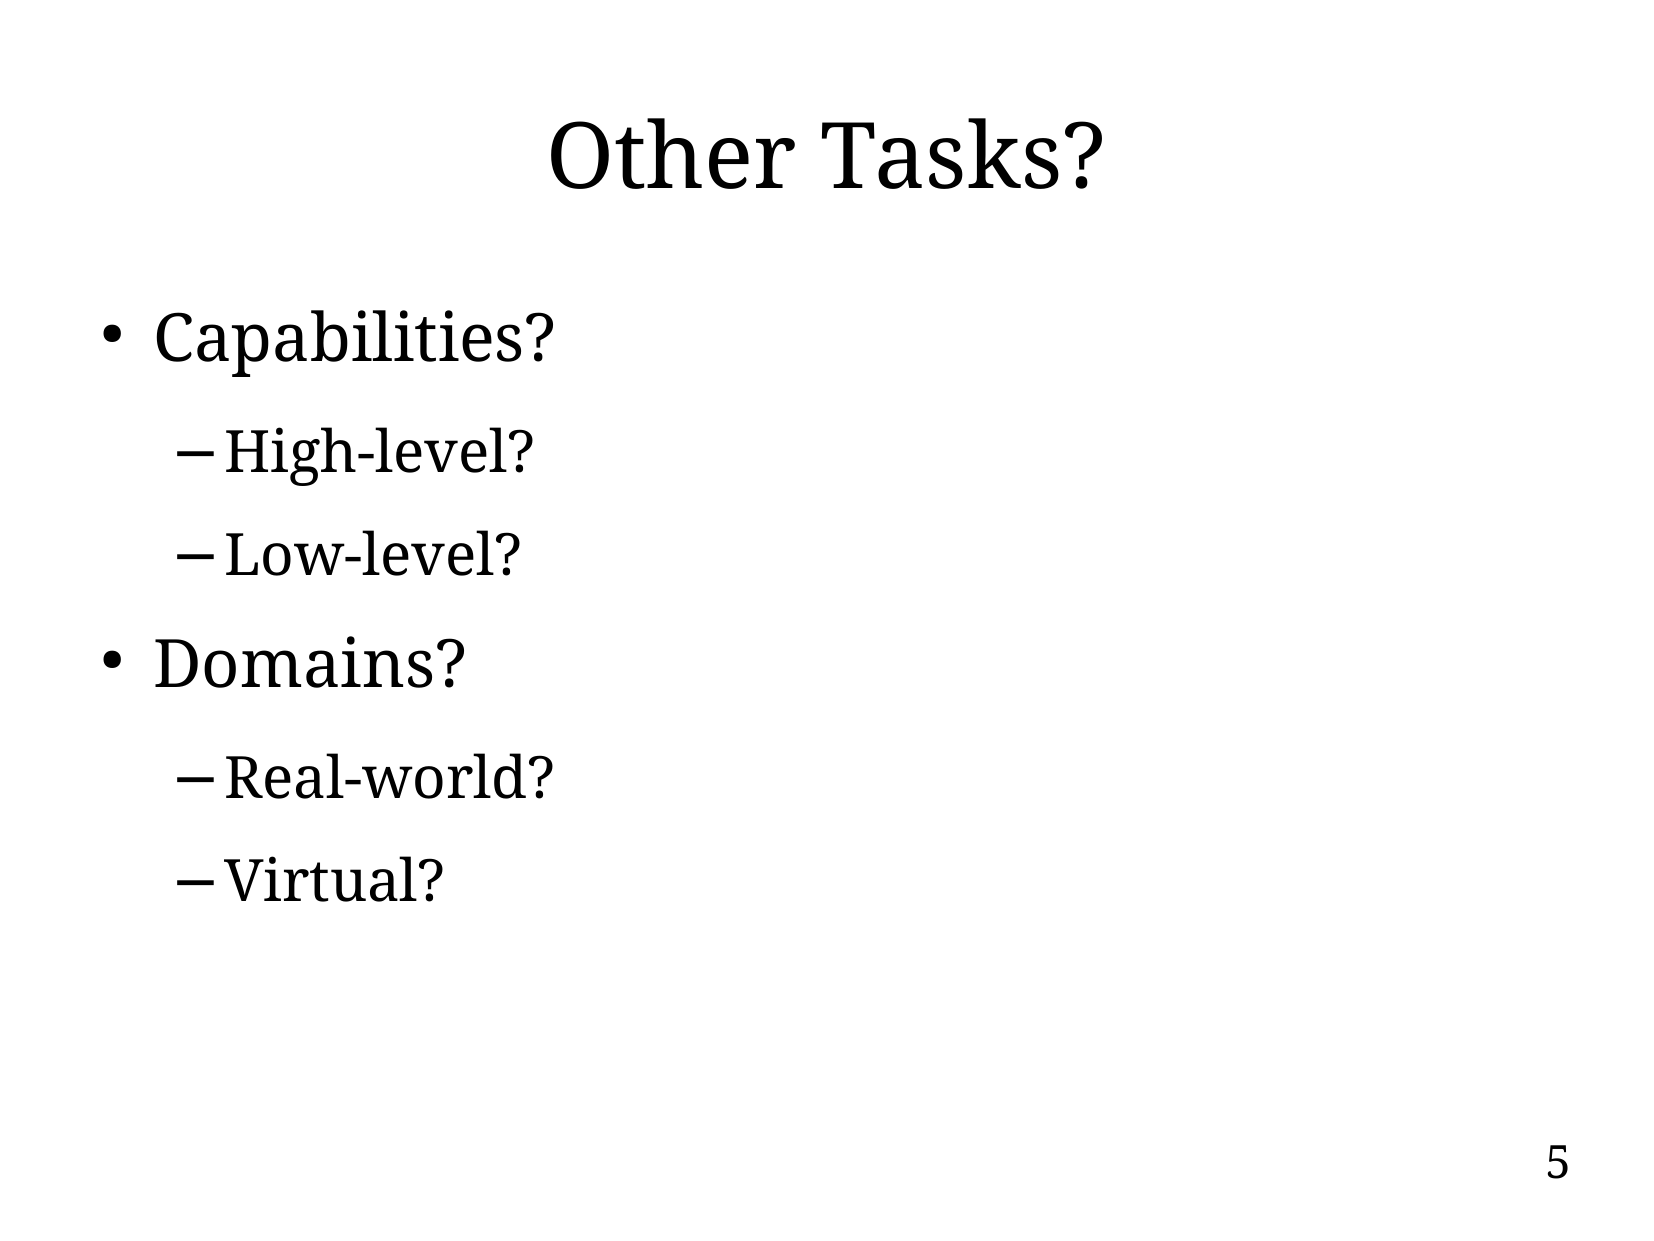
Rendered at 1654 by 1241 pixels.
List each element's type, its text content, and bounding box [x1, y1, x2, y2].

title Other Tasks? [82, 49, 1571, 257]
list Capabilities? High-level? Low-level? Domains? Real-world? Virtual? [82, 290, 1571, 1109]
